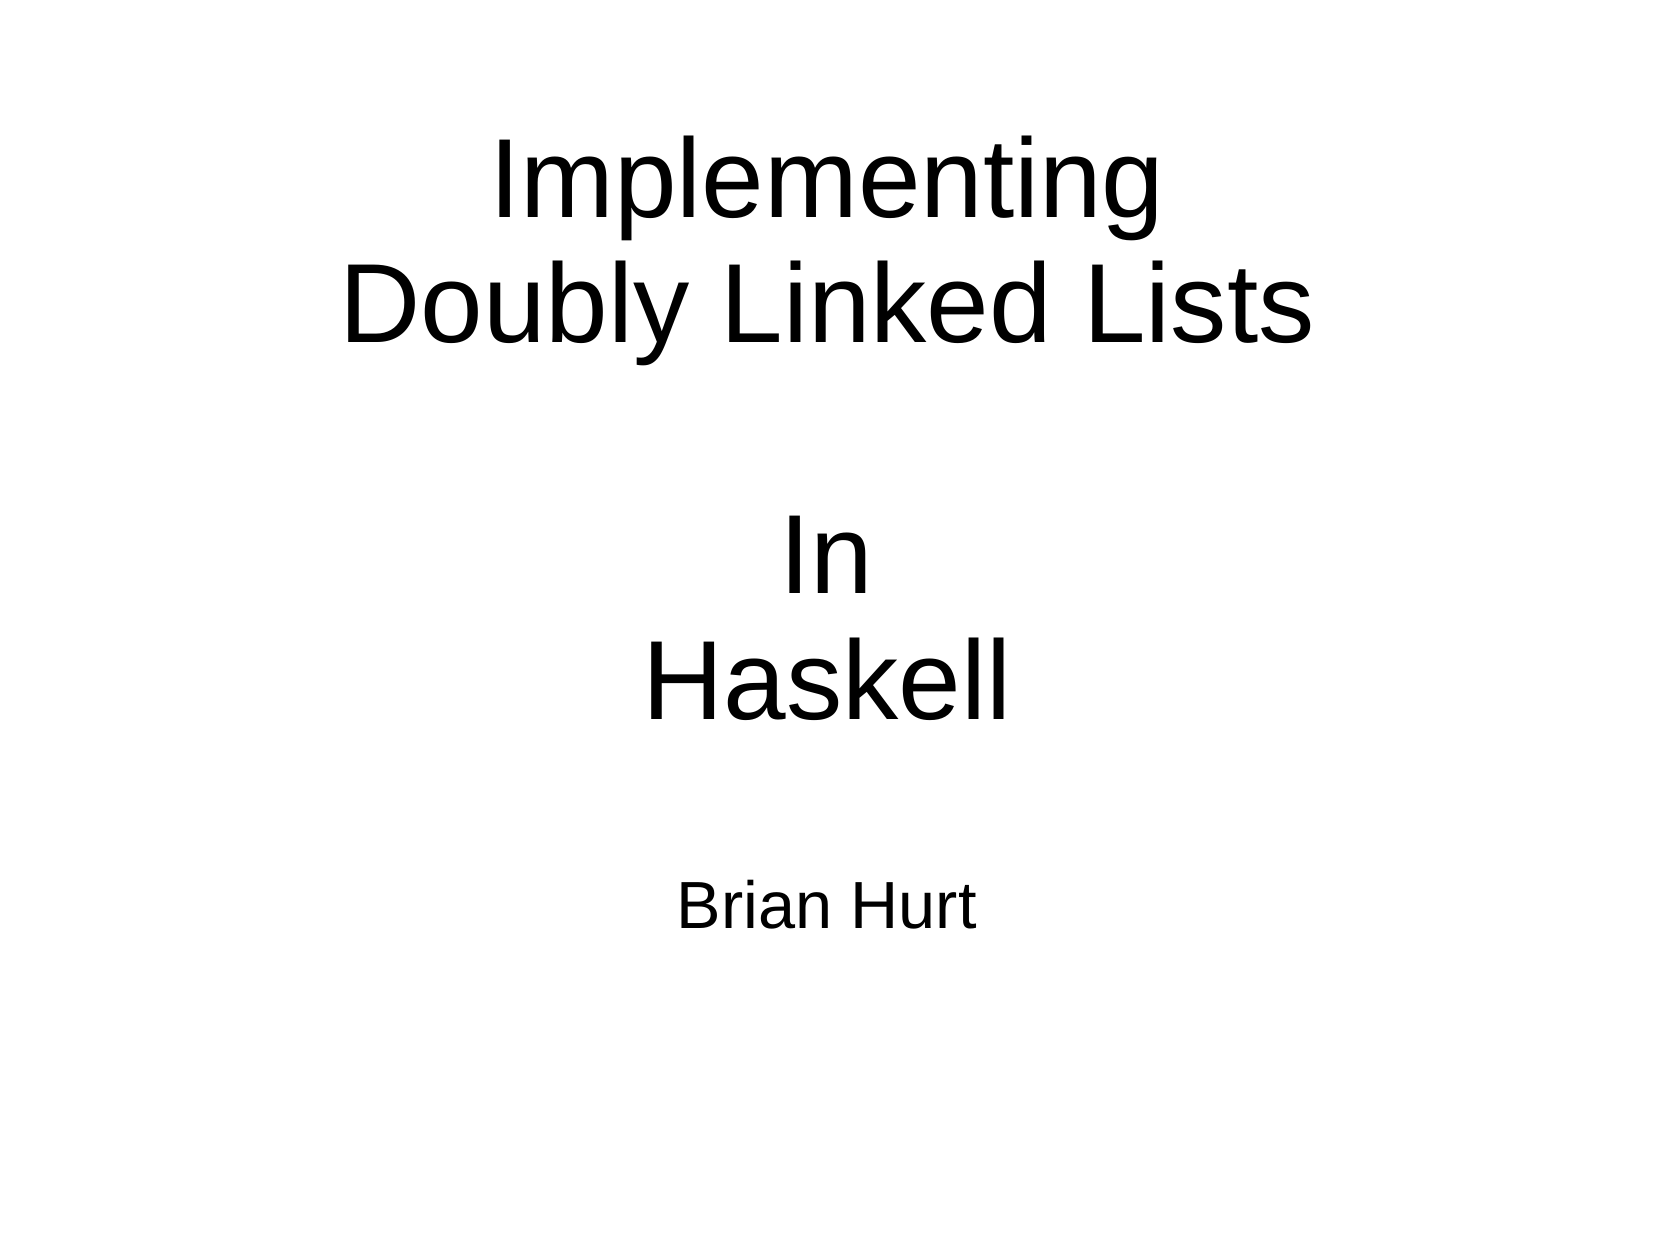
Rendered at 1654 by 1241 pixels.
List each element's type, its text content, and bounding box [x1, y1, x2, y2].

subtitle Implementing Doubly Linked Lists In Haskell Brian Hurt [82, 49, 1571, 1010]
